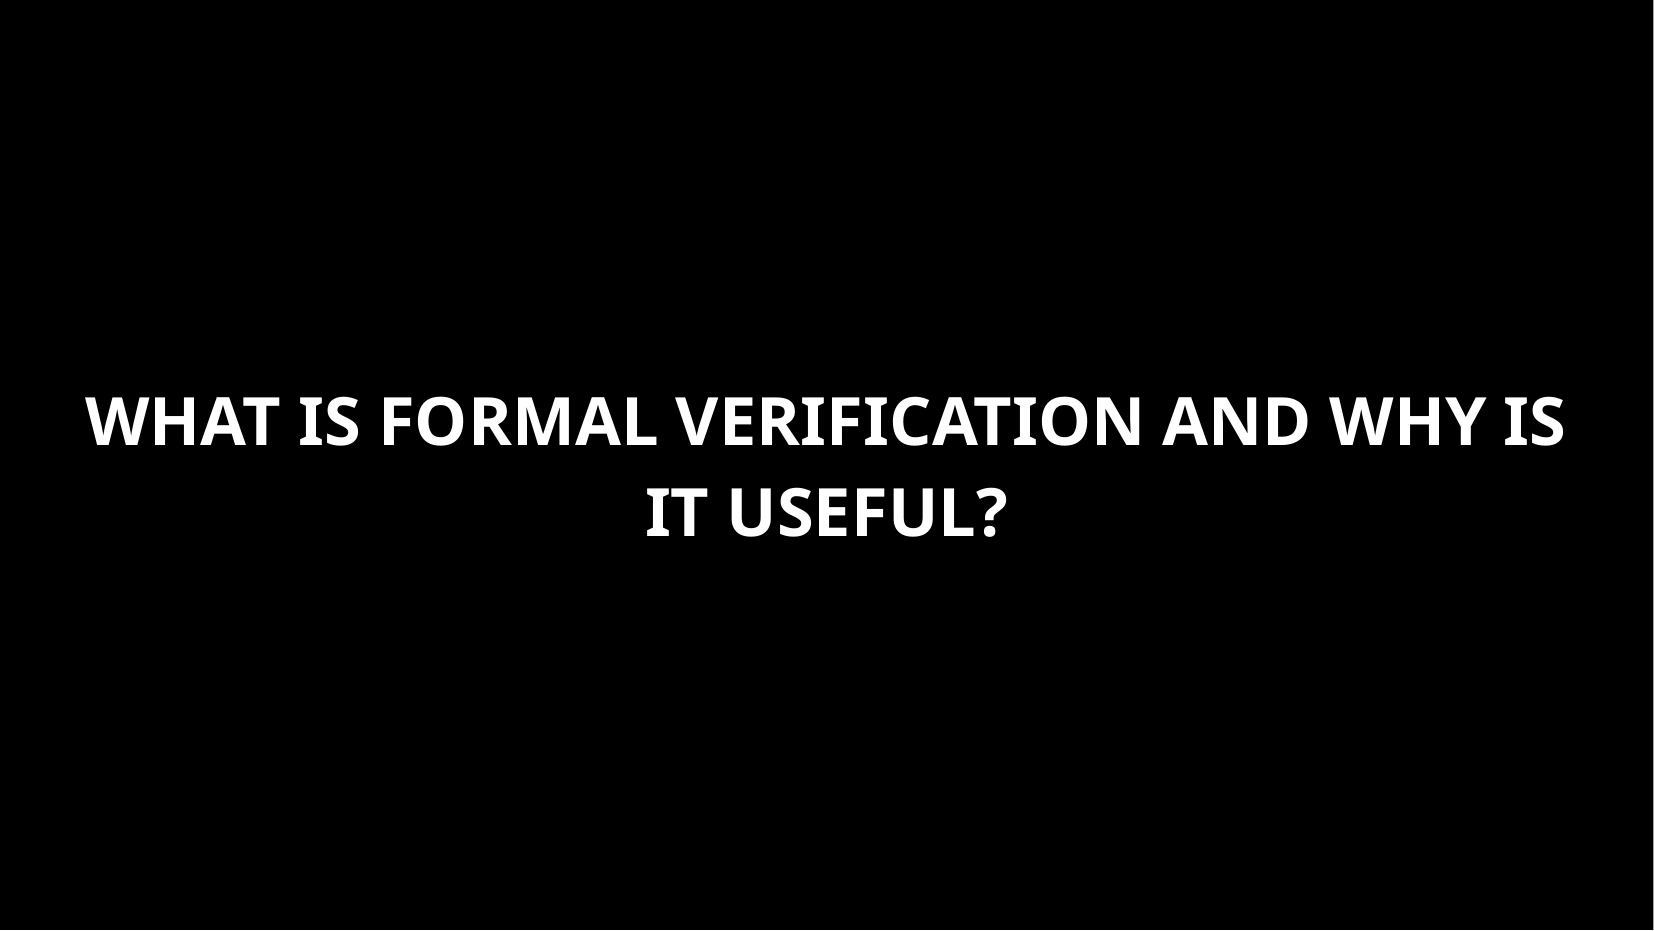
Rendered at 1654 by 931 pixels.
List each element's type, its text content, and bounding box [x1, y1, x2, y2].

title WHAT IS FORMAL VERIFICATION AND WHY IS IT USEFUL? [82, 384, 1571, 547]
